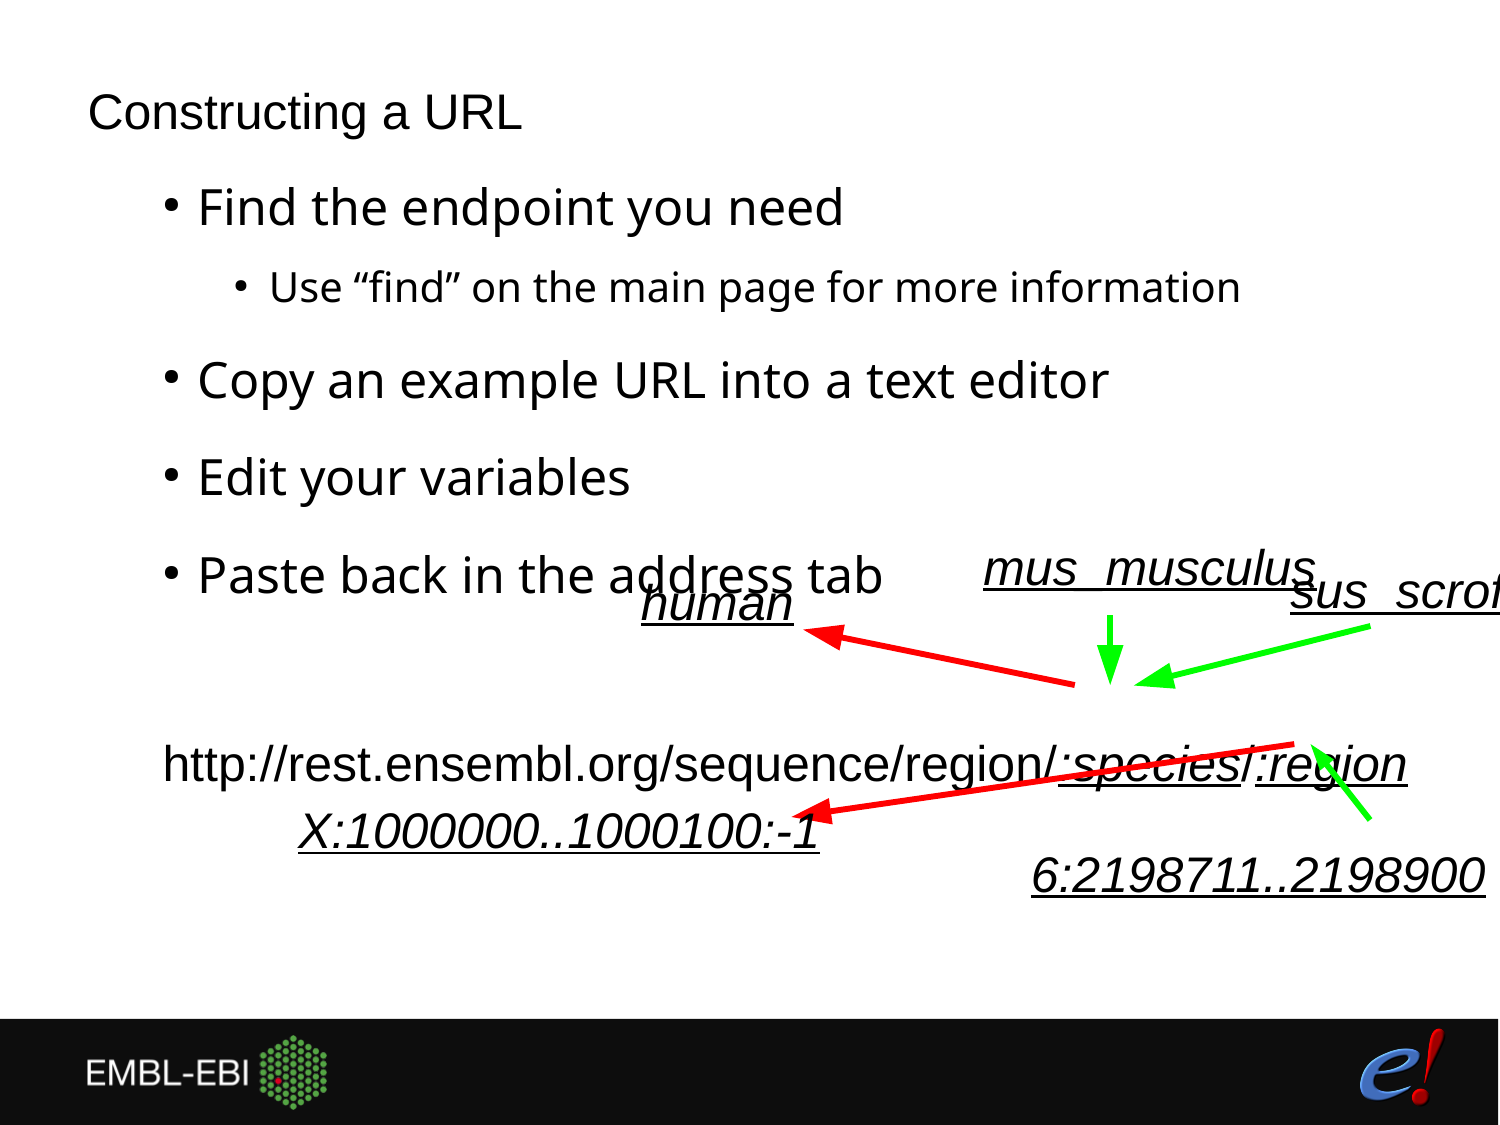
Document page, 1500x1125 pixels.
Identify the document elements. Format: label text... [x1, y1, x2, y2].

text_box 6:2198711..2198900 [1016, 834, 1500, 910]
picture [1357, 1026, 1448, 1112]
title Constructing a URL [87, 50, 1425, 175]
list Find the endpoint you need Use “find” on the main page for more information Copy an example URL into a text editor Edit your variables Paste back in the address tab http://rest.ensembl.org/sequence/region/:species/:region [162, 172, 1500, 886]
text_box X:1000000..1000100:-1 [283, 791, 768, 866]
text_box sus_scrofa [1275, 551, 1458, 626]
text_box human [625, 563, 809, 638]
picture [87, 1035, 327, 1110]
text_box mus_musculus [968, 527, 1151, 603]
